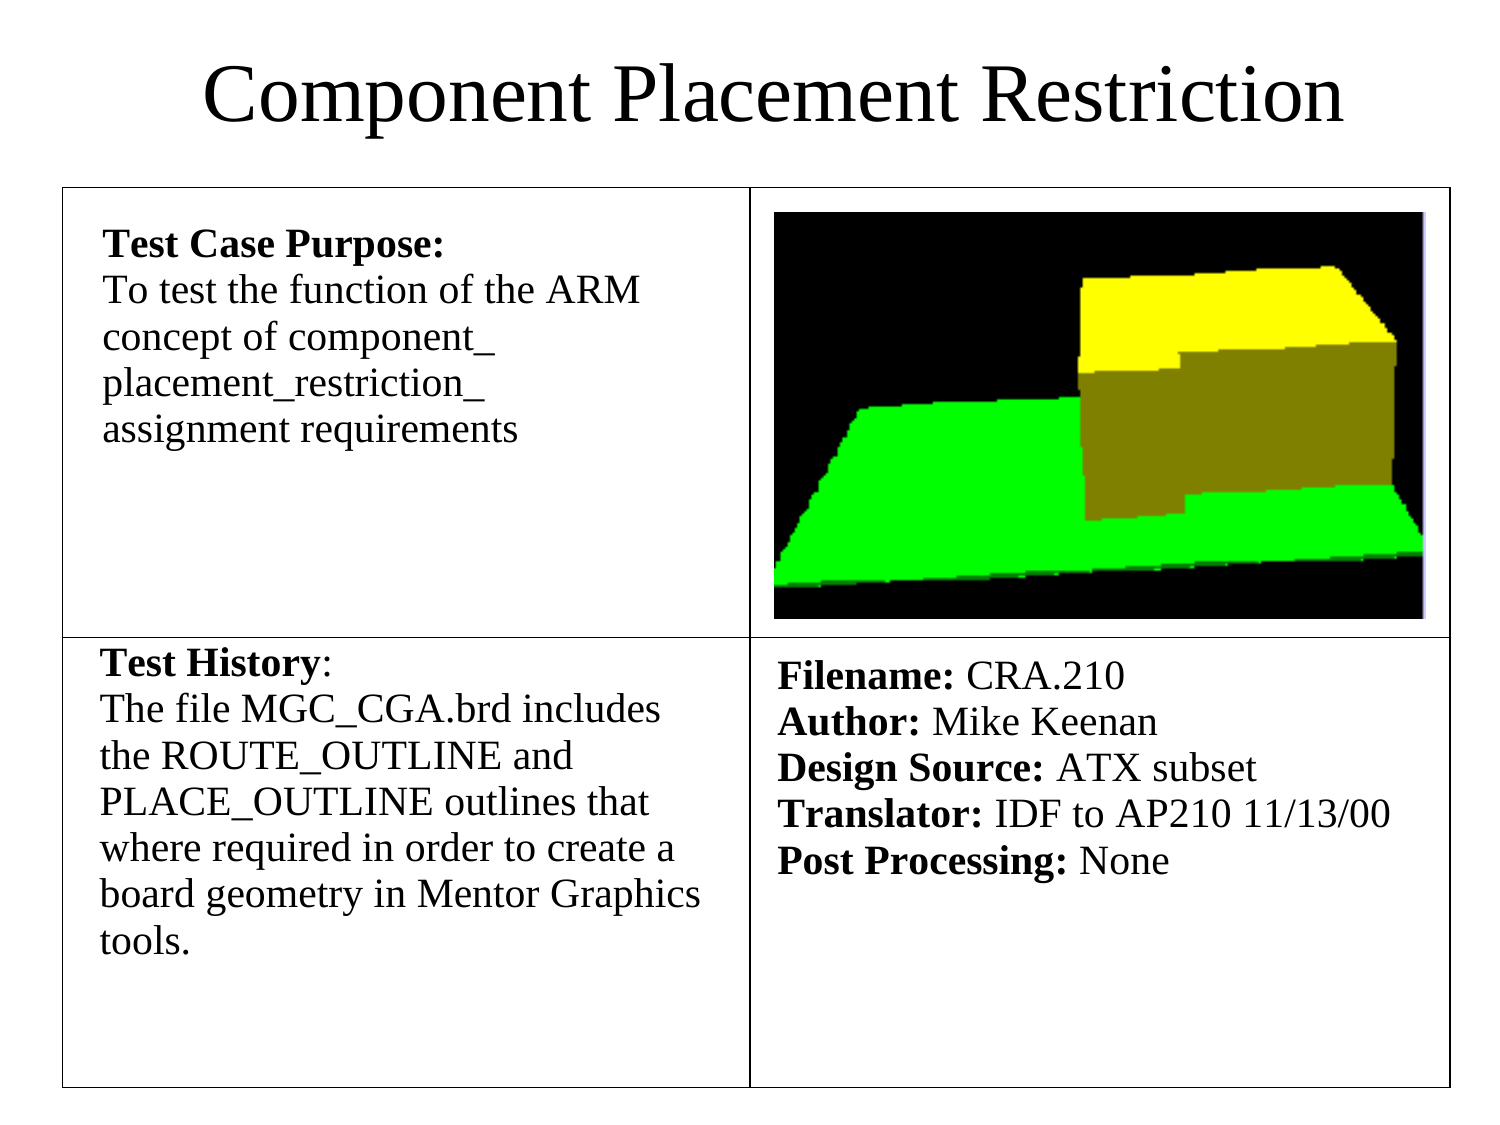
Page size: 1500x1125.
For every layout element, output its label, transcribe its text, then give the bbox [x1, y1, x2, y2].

text_box Test History: The file MGC_CGA.brd includes the ROUTE_OUTLINE and PLACE_OUTLINE outlines that where required in order to create a board geometry in Mentor Graphics tools. [84, 631, 726, 971]
chart [774, 212, 1426, 619]
title Component Placement Restriction [137, 0, 1413, 188]
text_box Filename: CRA.210 Author: Mike Keenan Design Source: ATX subset Translator: IDF to AP210 11/13/00 Post Processing: None [762, 644, 1426, 891]
text_box Test Case Purpose: To test the function of the ARM concept of component_ placement_restriction_ assignment requirements [87, 212, 676, 460]
